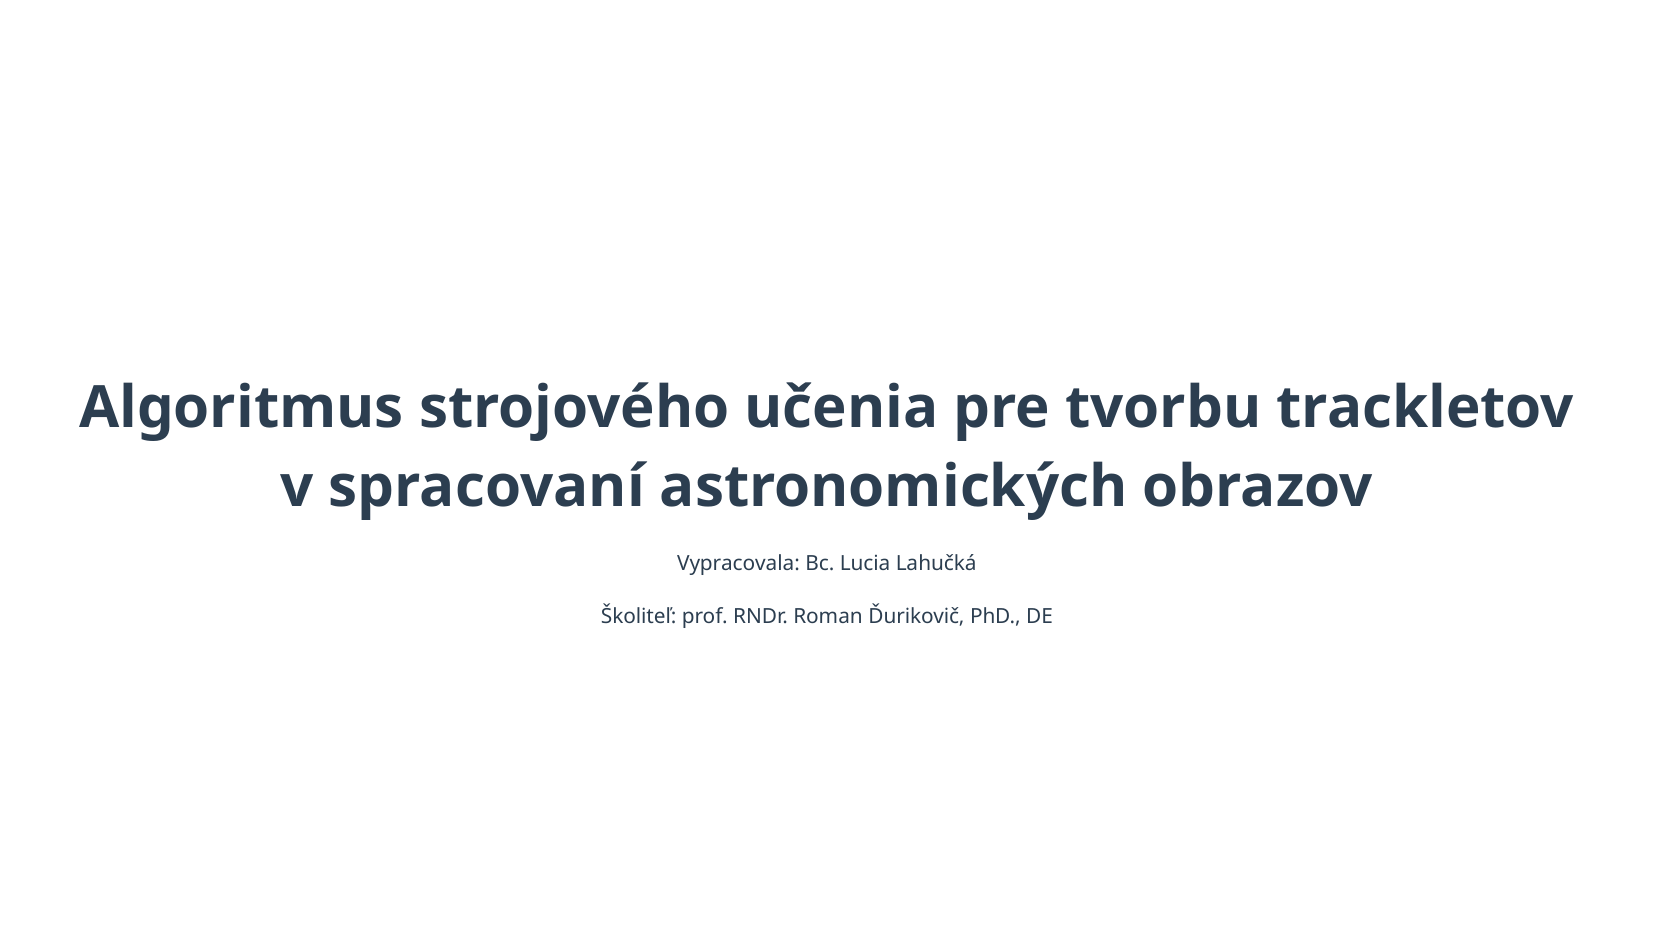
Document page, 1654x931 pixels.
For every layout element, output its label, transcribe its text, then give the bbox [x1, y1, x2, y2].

subtitle Algoritmus strojového učenia pre tvorbu trackletov v spracovaní astronomických obrazov Vypracovala: Bc. Lucia Lahučká Školiteľ: prof. RNDr. Roman Ďurikovič, PhD., DE [59, 187, 1595, 808]
